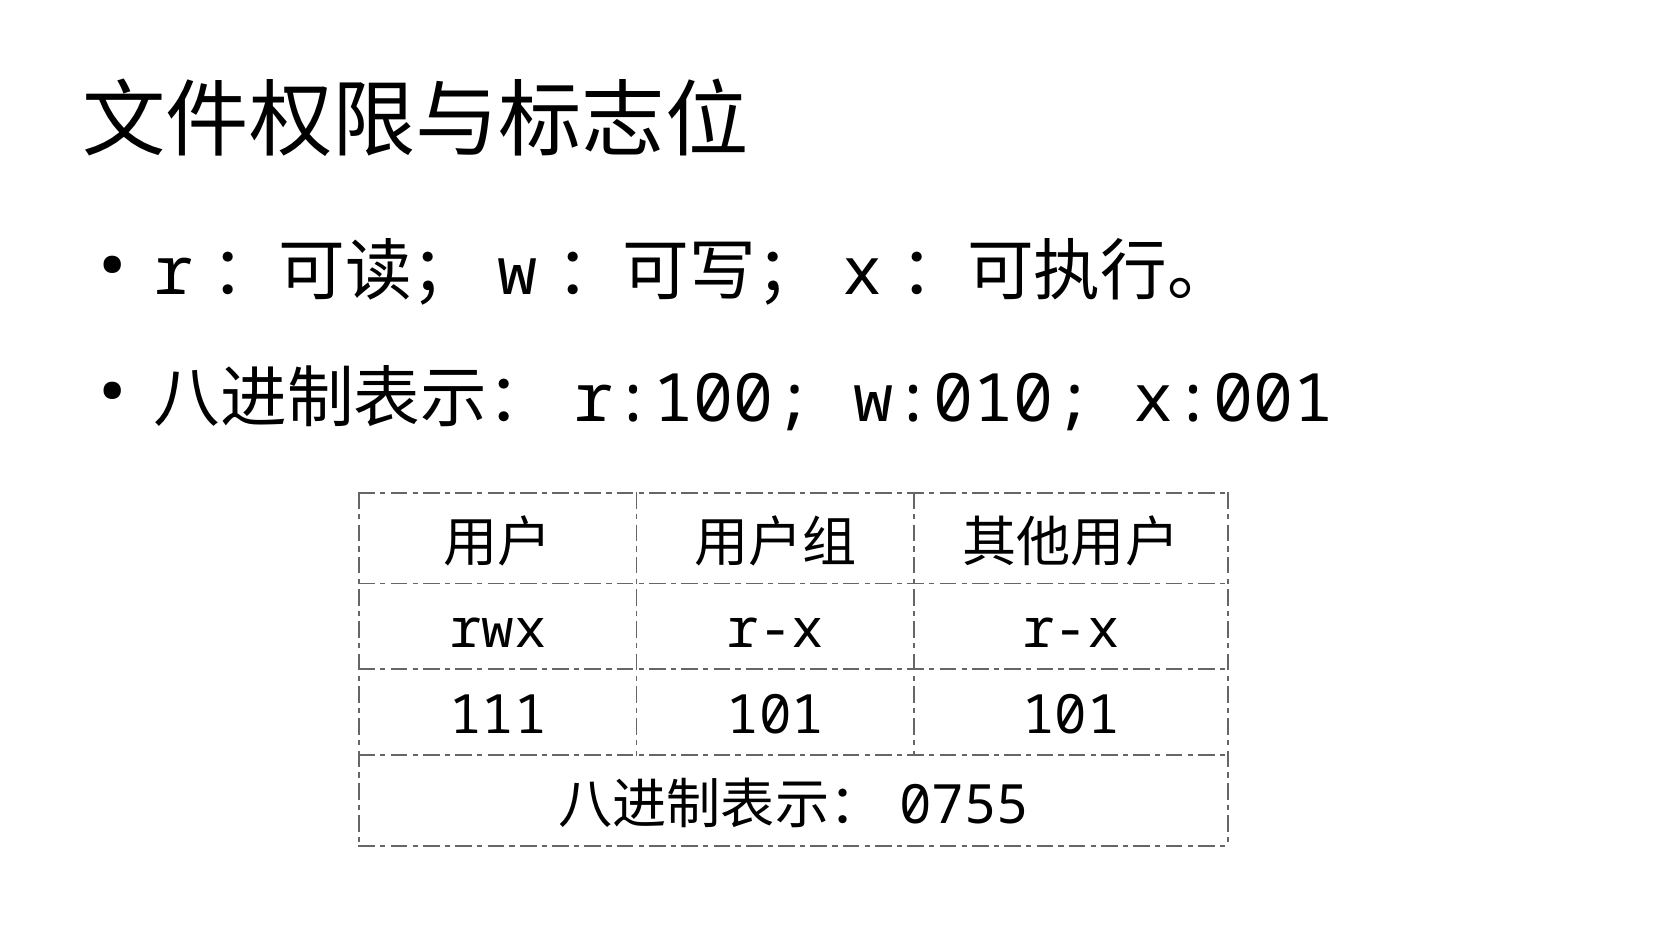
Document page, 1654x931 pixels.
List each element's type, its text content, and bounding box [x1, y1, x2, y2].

table_header 其他用户 [914, 493, 1228, 583]
table_cell r-x [914, 583, 1228, 669]
table_header 用户组 [637, 493, 914, 583]
table_cell 101 [914, 669, 1228, 755]
list r：可读；w：可写；x：可执行。 八进制表示：r:100; w:010; x:001 [82, 217, 1571, 758]
table_cell 111 [359, 669, 637, 755]
table_cell r-x [637, 583, 914, 669]
table_cell 八进制表示：0755 [359, 755, 1228, 846]
table_cell rwx [359, 583, 637, 669]
table_cell 101 [637, 669, 914, 755]
table_header 用户 [359, 493, 637, 583]
title 文件权限与标志位 [82, 37, 1571, 189]
